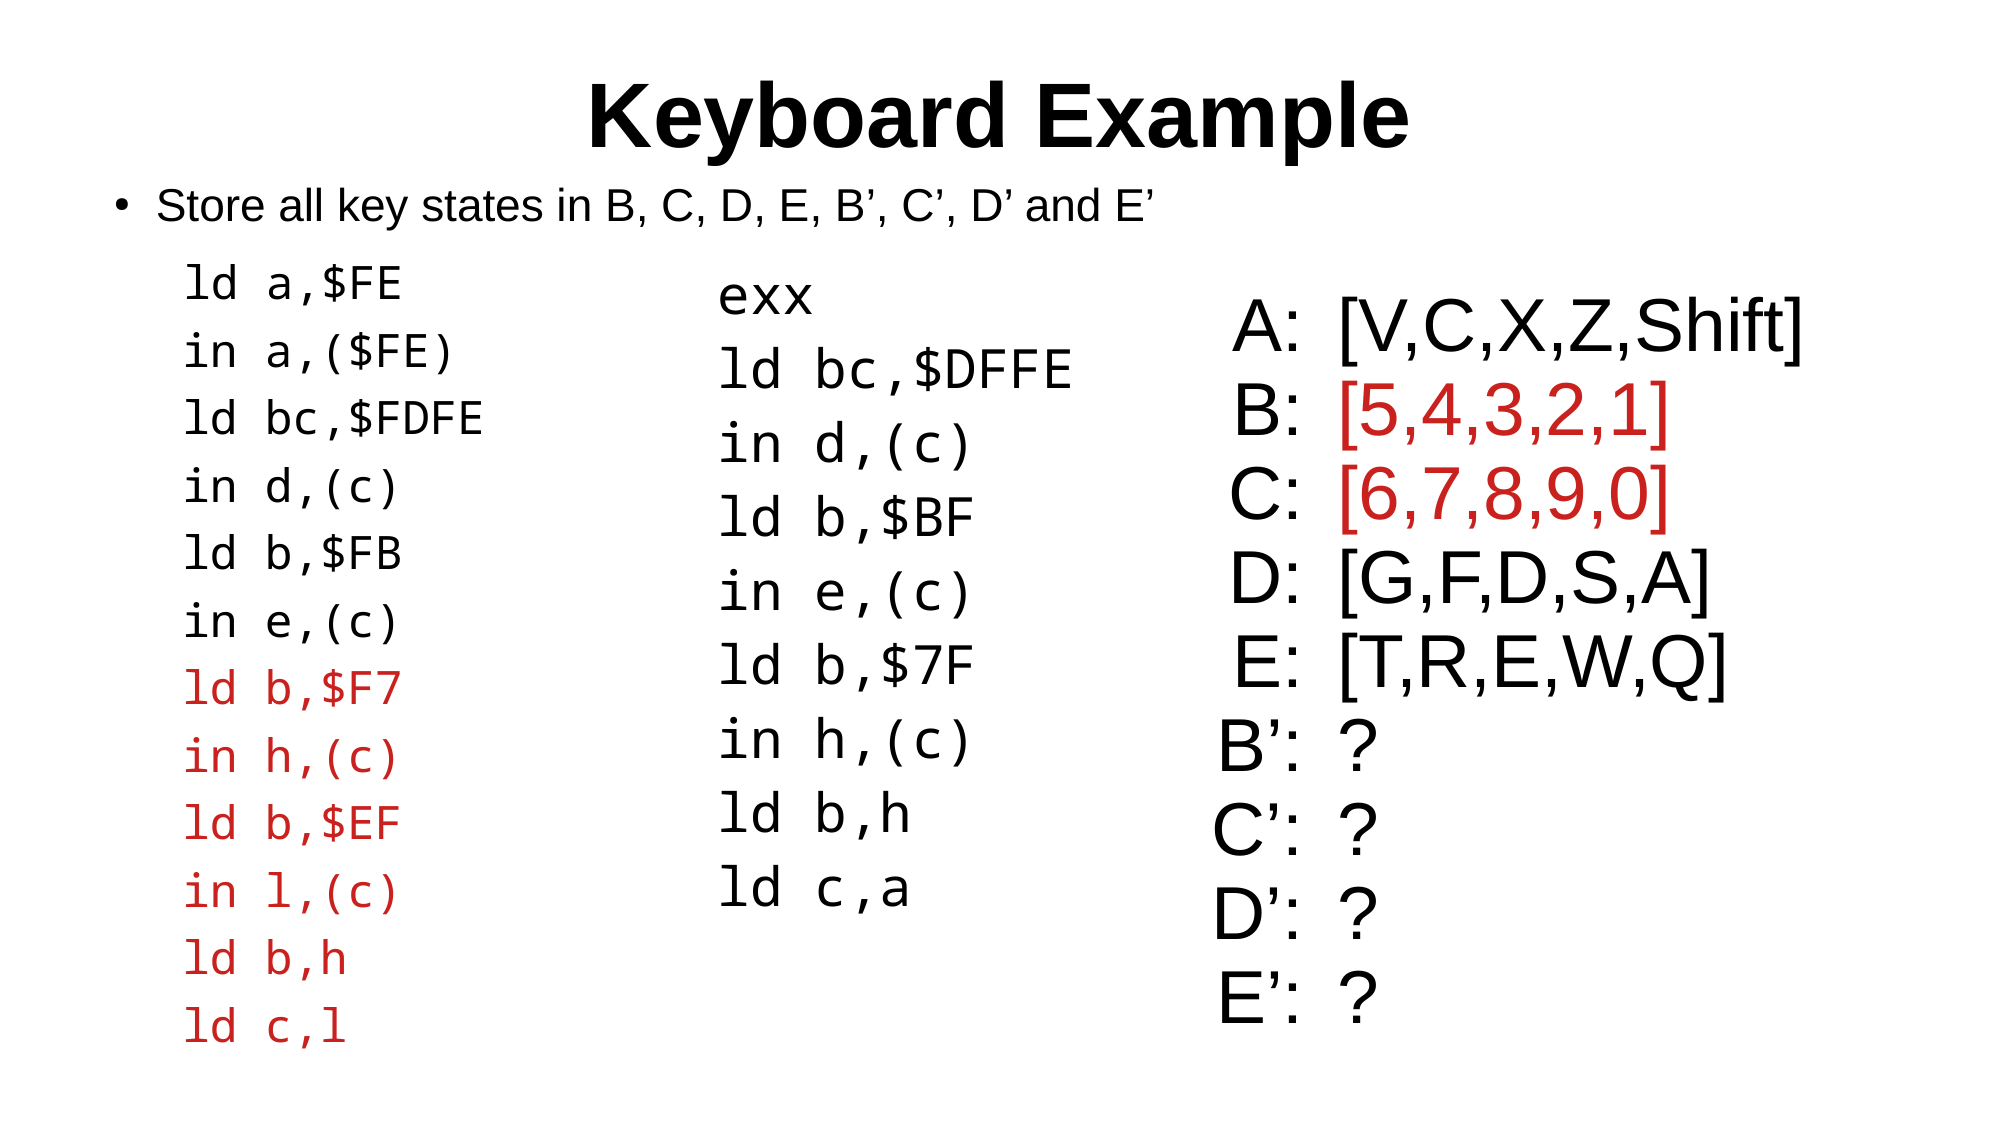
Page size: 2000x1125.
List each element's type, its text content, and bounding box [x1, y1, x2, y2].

list Store all key states in B, C, D, E, B’, C’, D’ and E’ ld a,$FE in a,($FE) ld bc,$FDFE in d,(c) ld b,$FB in e,(c) ld b,$F7 in h,(c) ld b,$EF in l,(c) ld b,h ld c,l [99, 179, 1426, 1060]
text_box [V,C,X,Z,Shift] [5,4,3,2,1] [6,7,8,9,0] [G,F,D,S,A] [T,R,E,W,Q] ? ? ? ? [1323, 276, 1821, 1047]
text_box A: B: C: D: E: B’: C’: D’: E’: [1196, 276, 1319, 1047]
text_box exx ld bc,$DFFE in d,(c) ld b,$BF in e,(c) ld b,$7F in h,(c) ld b,h ld c,a [605, 249, 1094, 814]
title Keyboard Example [137, 6, 1862, 225]
